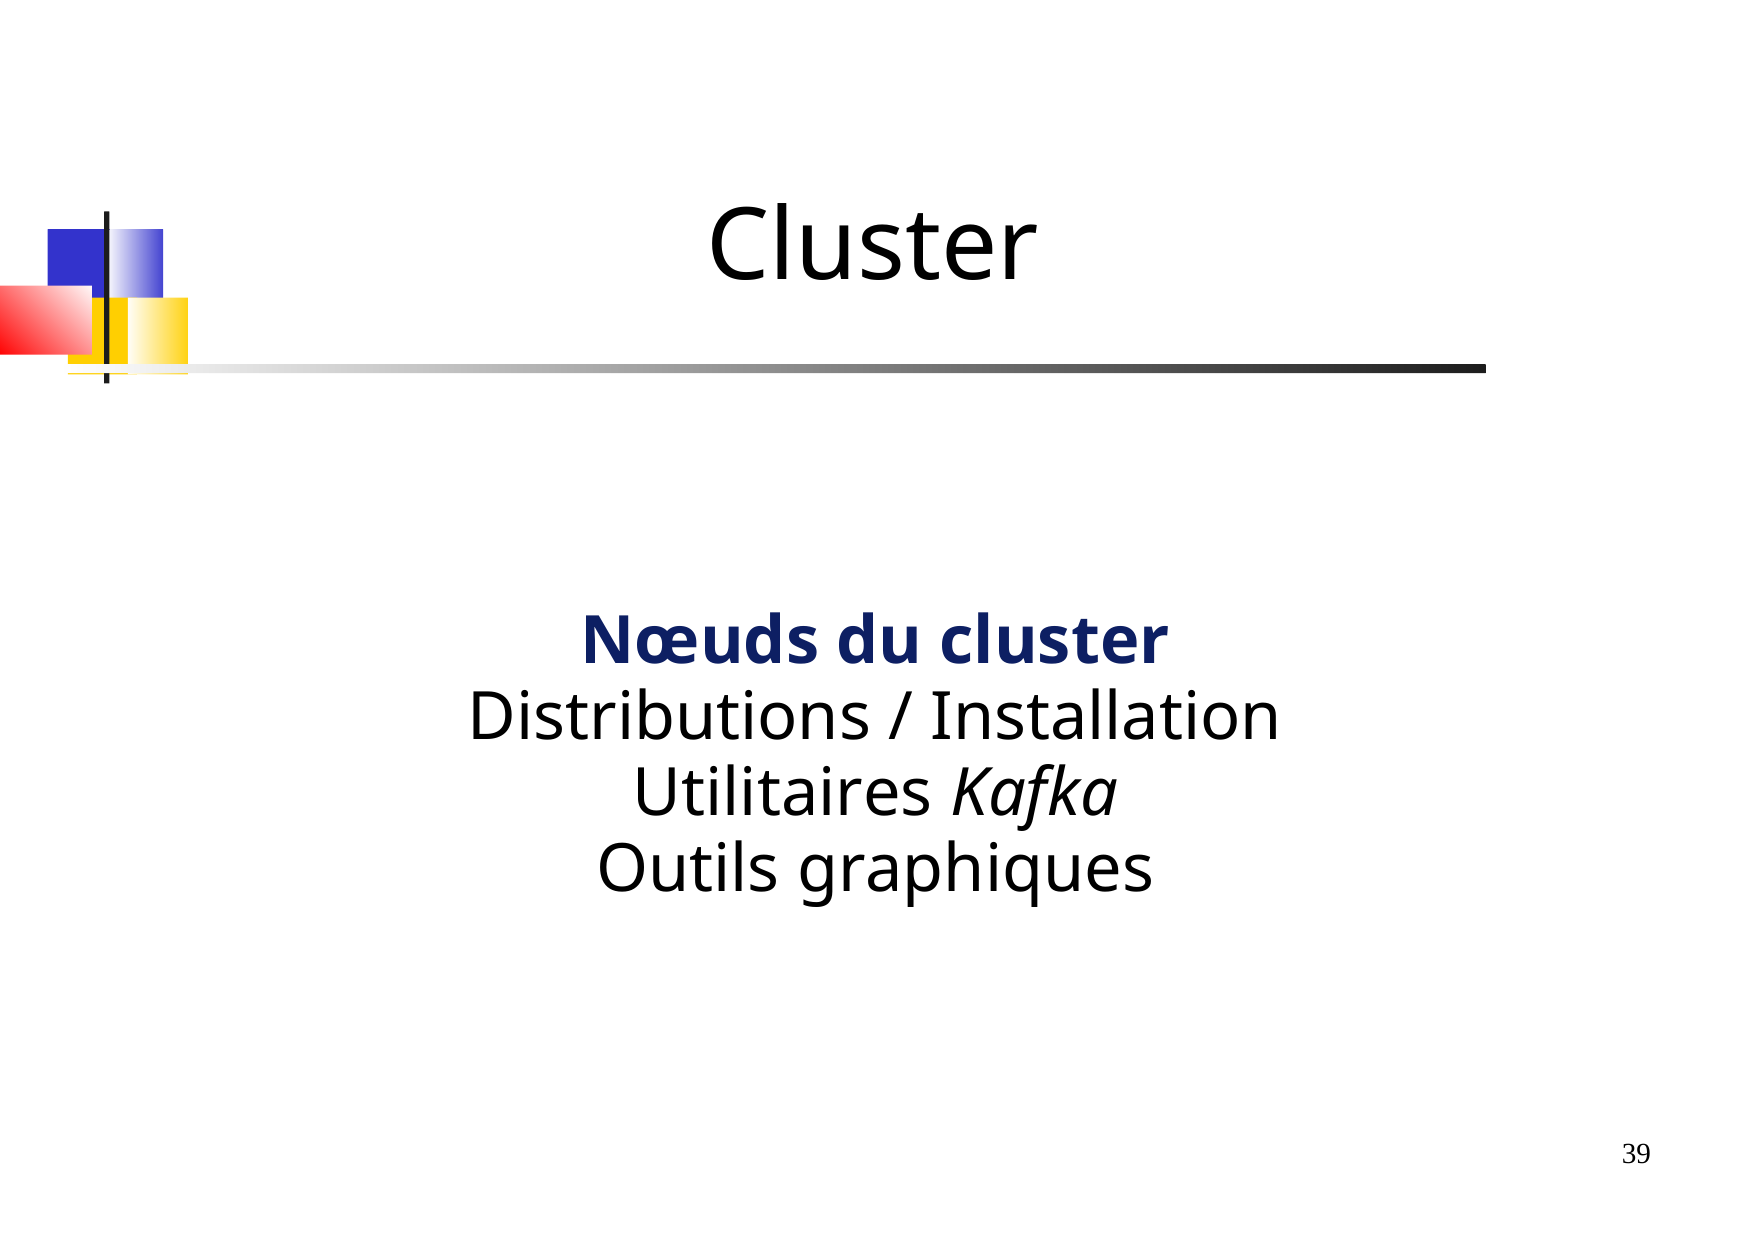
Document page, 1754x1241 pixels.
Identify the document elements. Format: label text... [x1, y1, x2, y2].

title Cluster [179, 139, 1567, 351]
subtitle Nœuds du cluster Distributions / Installation Utilitaires Kafka Outils graphiques [179, 371, 1567, 1091]
